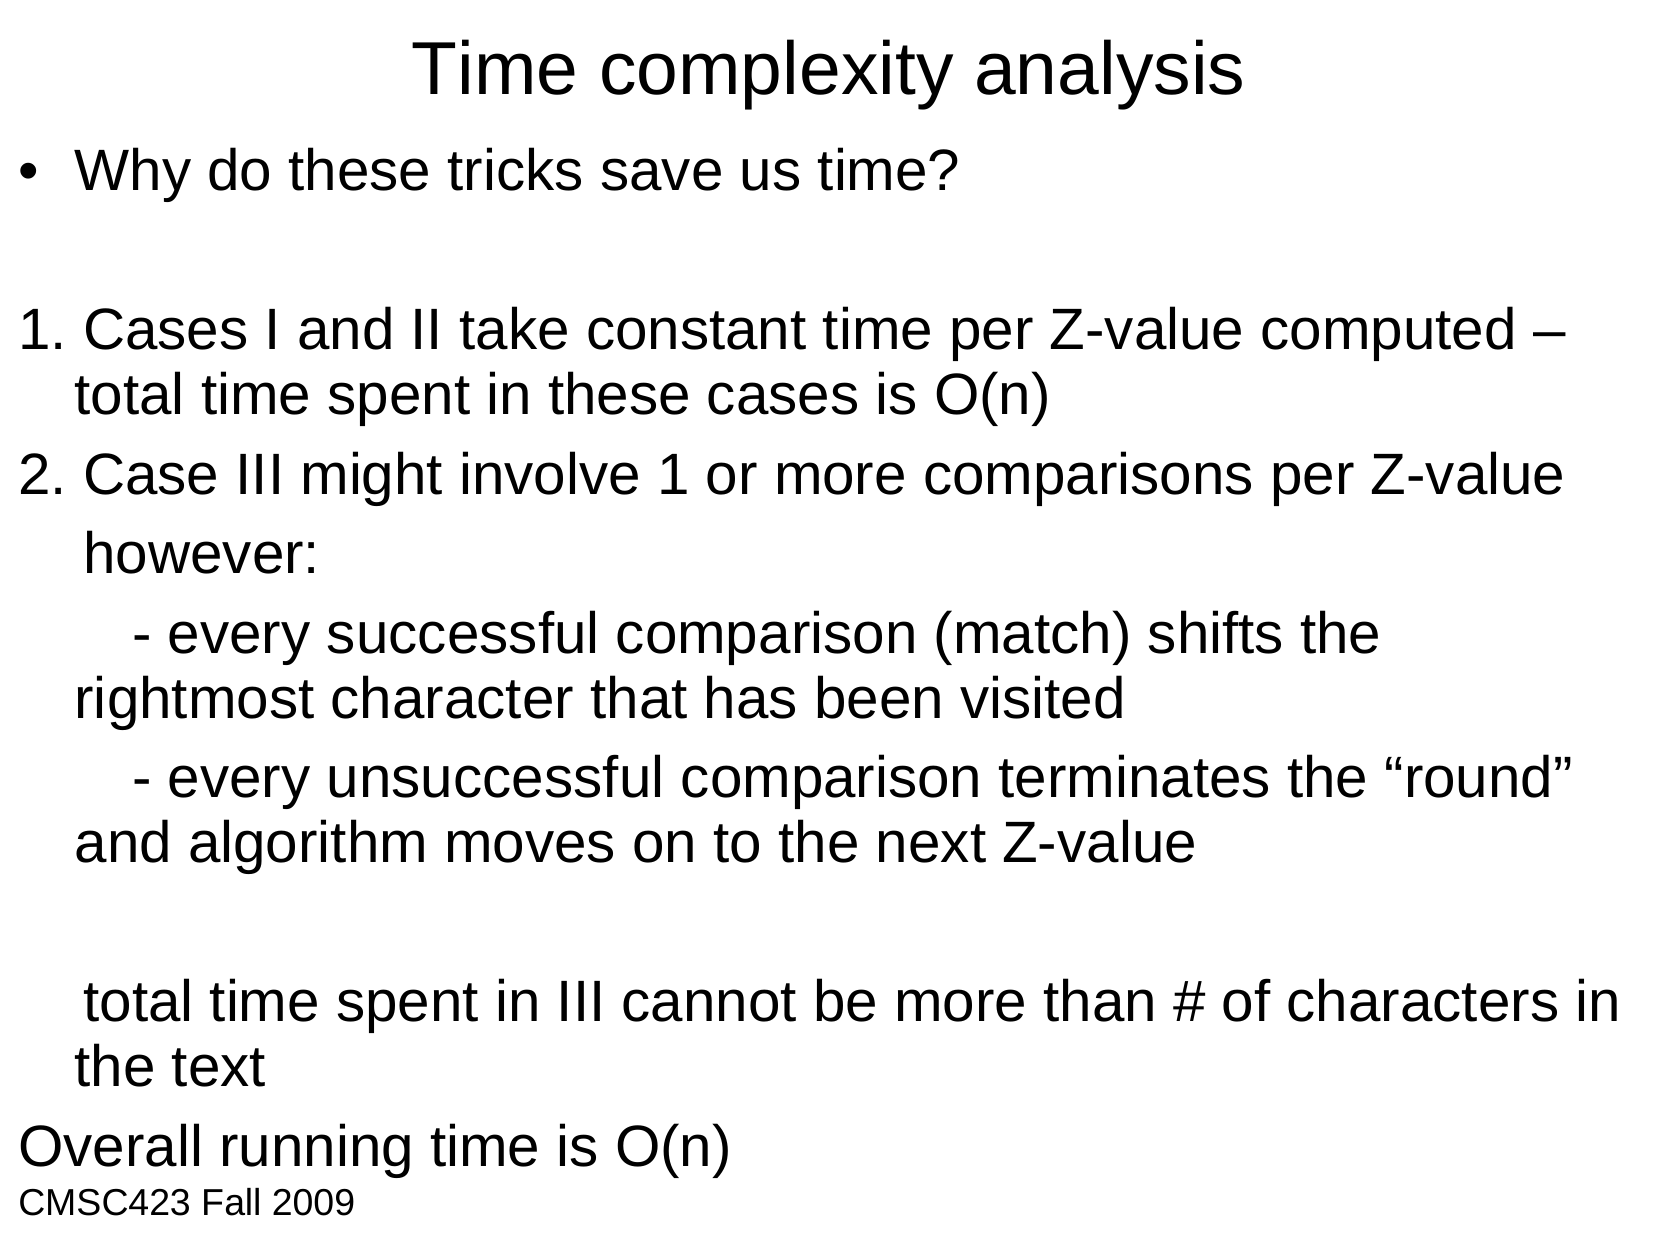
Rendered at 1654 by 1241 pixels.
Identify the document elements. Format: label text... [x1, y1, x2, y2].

list Why do these tricks save us time? 1. Cases I and II take constant time per Z-value computed – total time spent in these cases is O(n) 2. Case III might involve 1 or more comparisons per Z-value however: - every successful comparison (match) shifts the rightmost character that has been visited - every unsuccessful comparison terminates the “round” and algorithm moves on to the next Z-value total time spent in III cannot be more than # of characters in the text Overall running time is O(n) [18, 137, 1637, 1176]
title Time complexity analysis [21, 10, 1637, 128]
